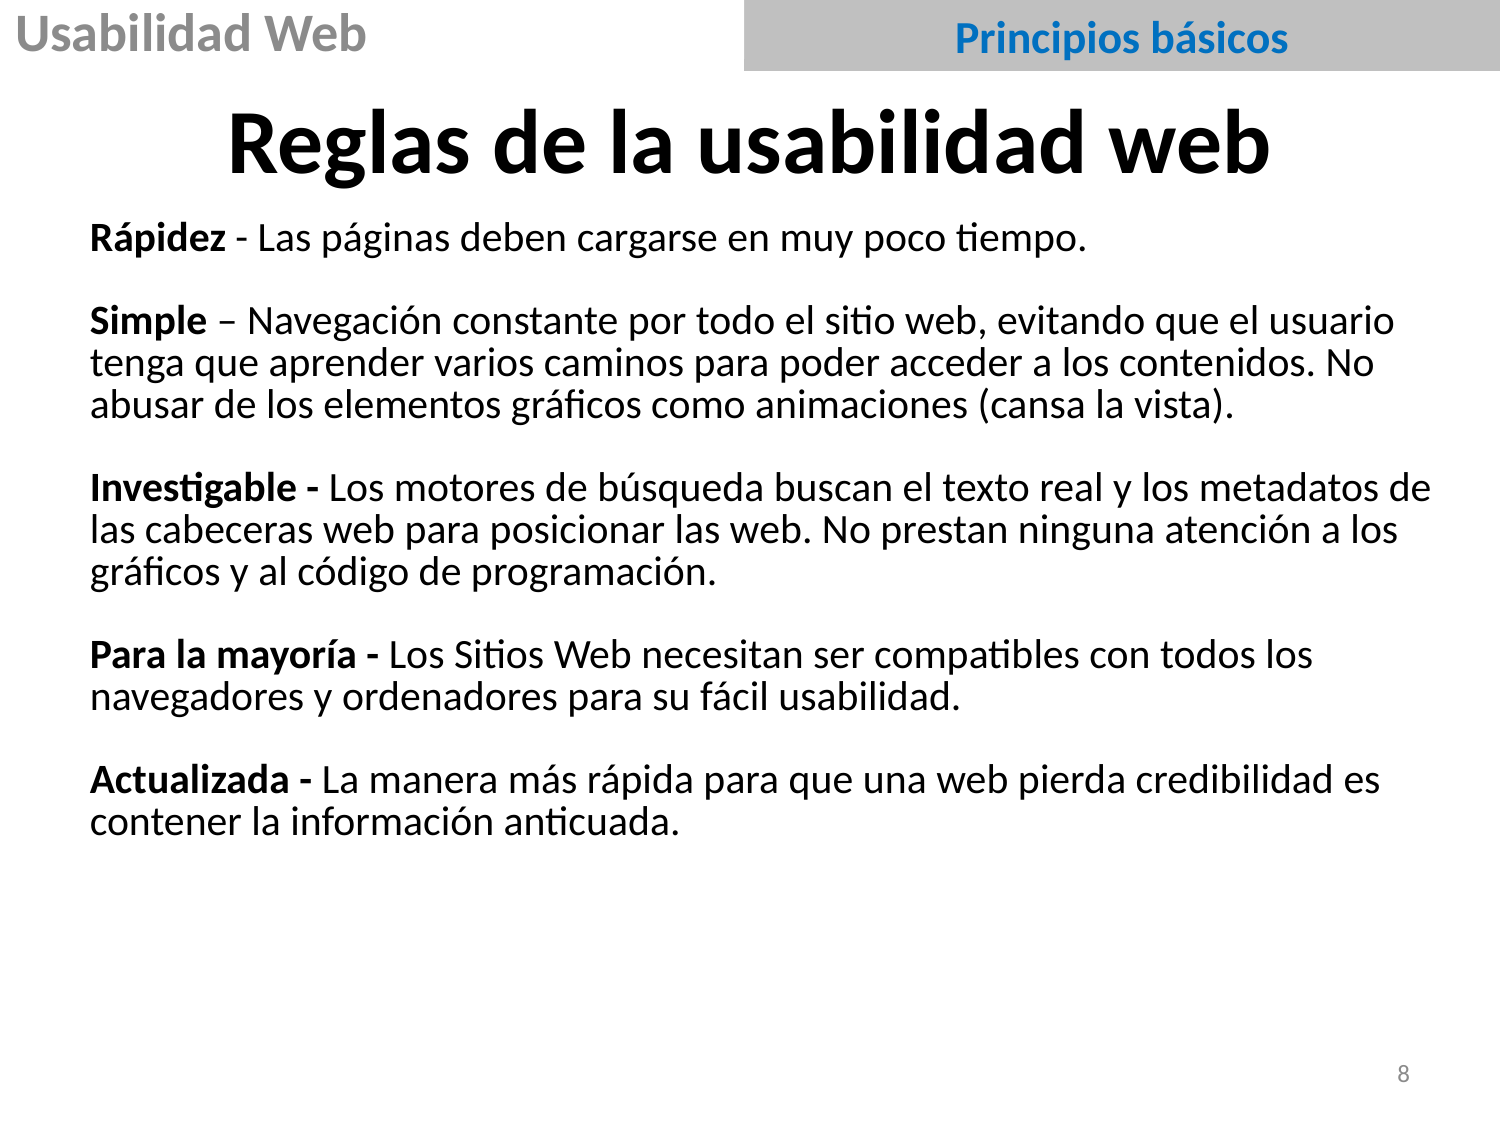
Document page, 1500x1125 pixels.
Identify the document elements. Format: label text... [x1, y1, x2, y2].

text_box Rápidez - Las páginas deben cargarse en muy poco tiempo. Simple – Navegación constante por todo el sitio web, evitando que el usuario tenga que aprender varios caminos para poder acceder a los contenidos. No abusar de los elementos gráficos como animaciones (cansa la vista). Investigable - Los motores de búsqueda buscan el texto real y los metadatos de las cabeceras web para posicionar las web. No prestan ninguna atención a los gráficos y al código de programación. Para la mayoría - Los Sitios Web necesitan ser compatibles con todos los navegadores y ordenadores para su fácil usabilidad. Actualizada - La manera más rápida para que una web pierda credibilidad es contener la información anticuada. [75, 212, 1453, 993]
title Reglas de la usabilidad web [75, 42, 1426, 212]
title Usabilidad Web [0, 0, 745, 60]
title Principios básicos [745, 0, 1500, 71]
slide_number <número> [1074, 1042, 1425, 1103]
